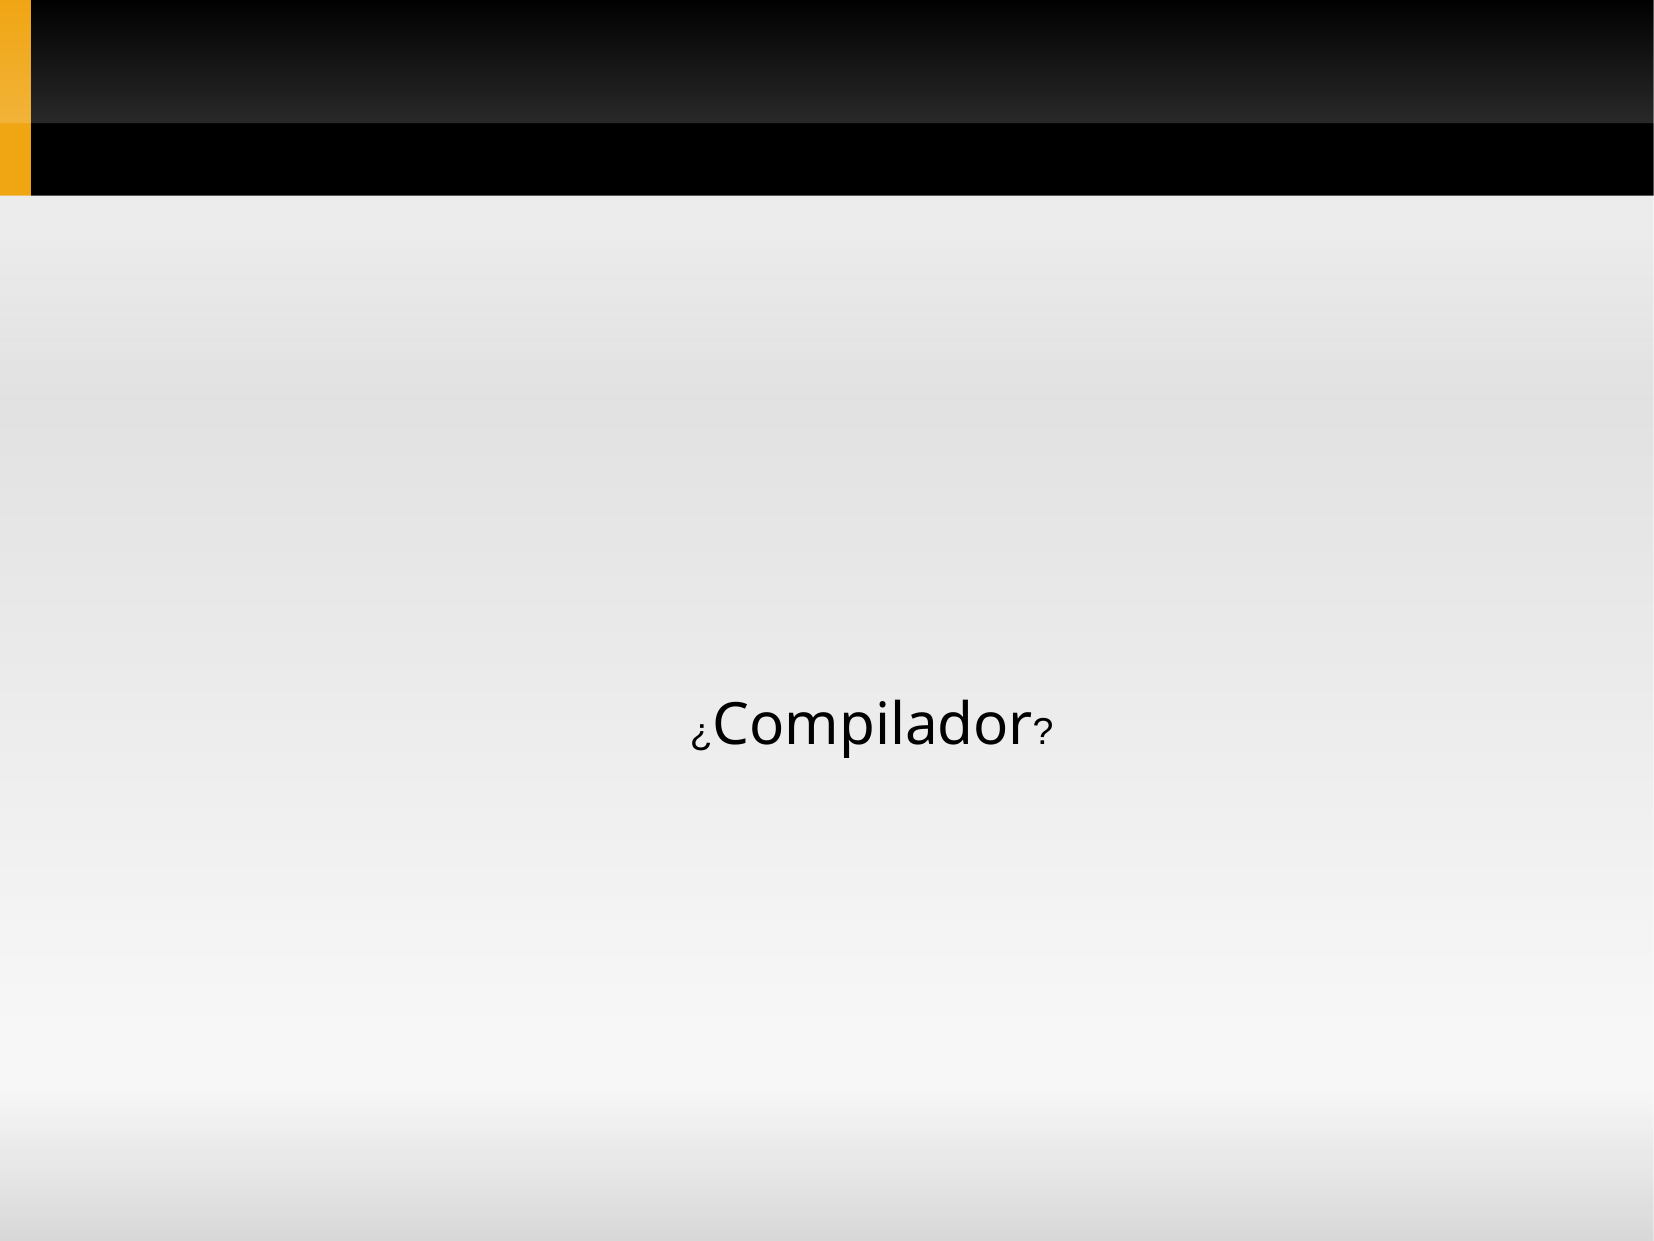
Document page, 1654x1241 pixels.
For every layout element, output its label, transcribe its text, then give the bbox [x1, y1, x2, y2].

picture [0, 0, 1654, 1241]
text_box ¿Compilador? [675, 675, 1027, 787]
